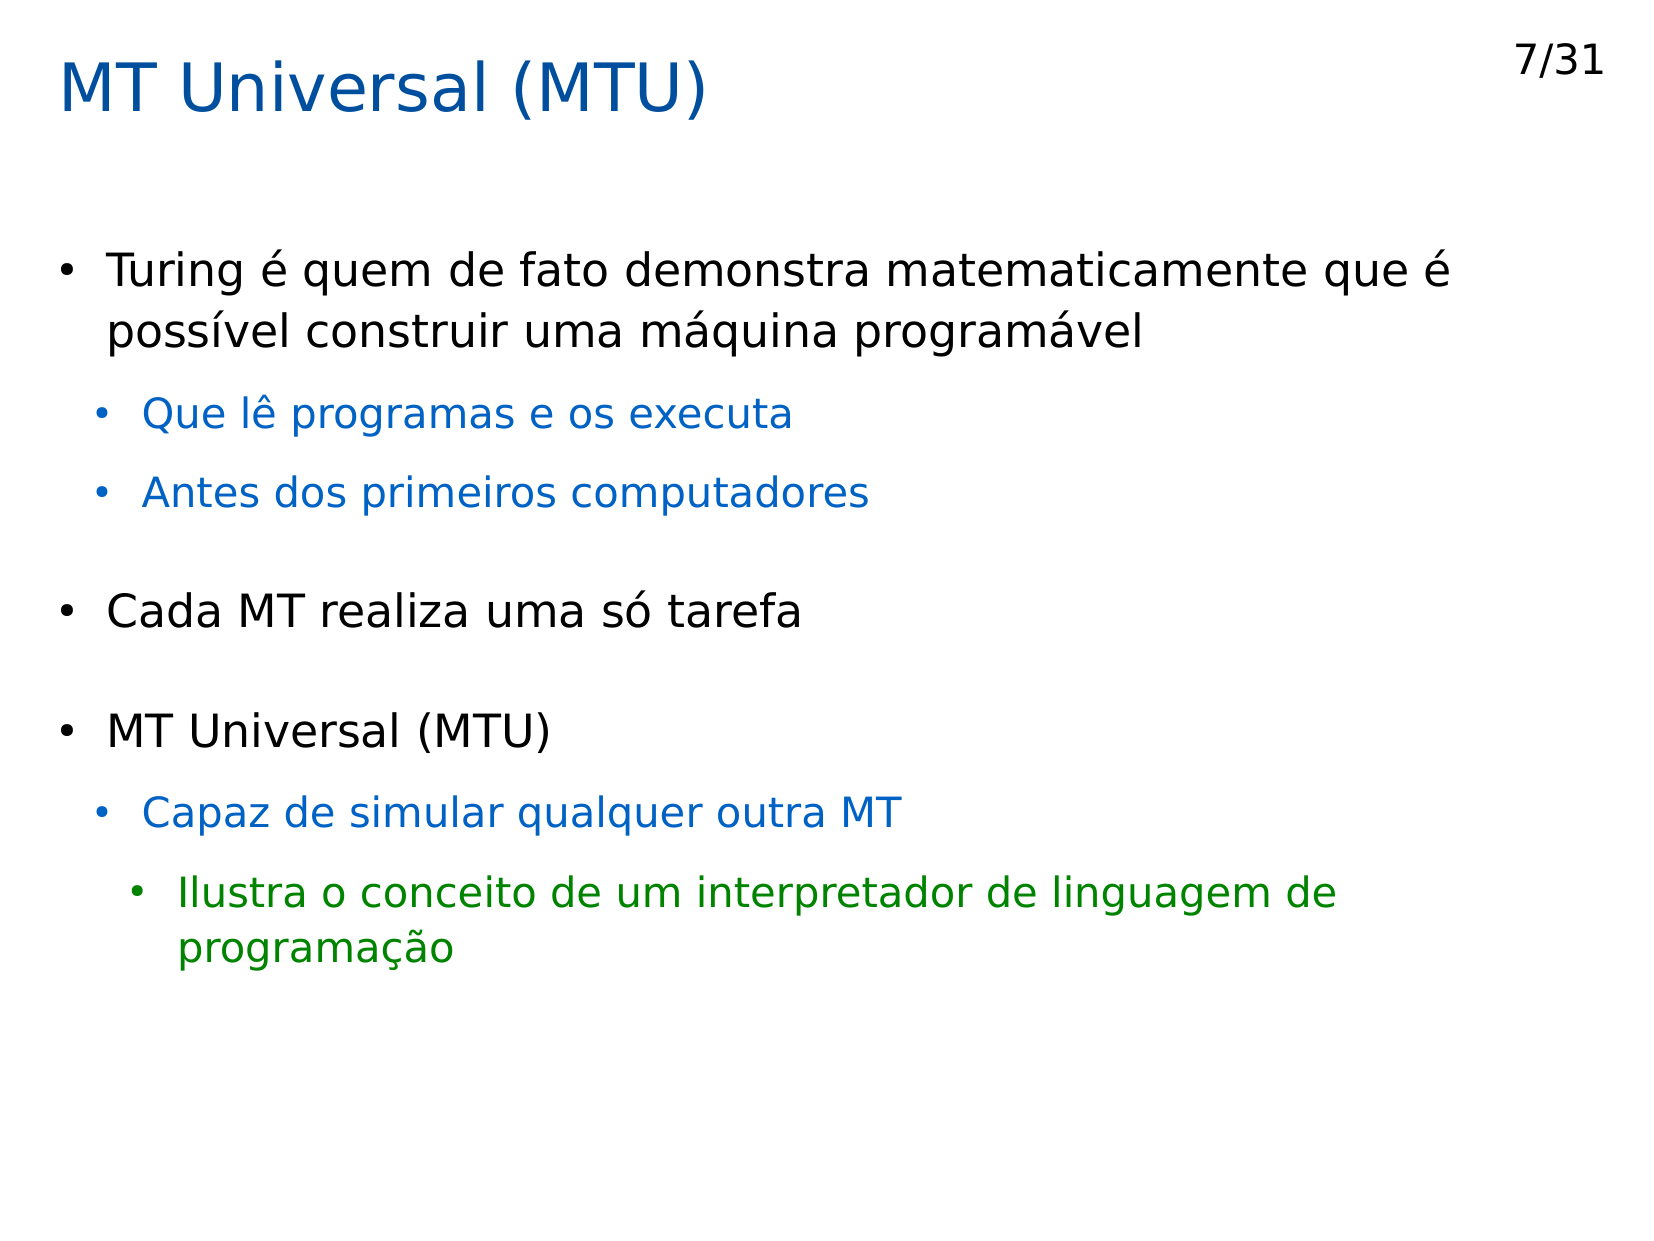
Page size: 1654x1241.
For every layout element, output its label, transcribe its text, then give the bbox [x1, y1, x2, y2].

list Turing é quem de fato demonstra matematicamente que é possível construir uma máquina programável Que lê programas e os executa Antes dos primeiros computadores Cada MT realiza uma só tarefa MT Universal (MTU) Capaz de simular qualquer outra MT Ilustra o conceito de um interpretador de linguagem de programação [59, 236, 1595, 1211]
title MT Universal (MTU) [59, 29, 1625, 148]
